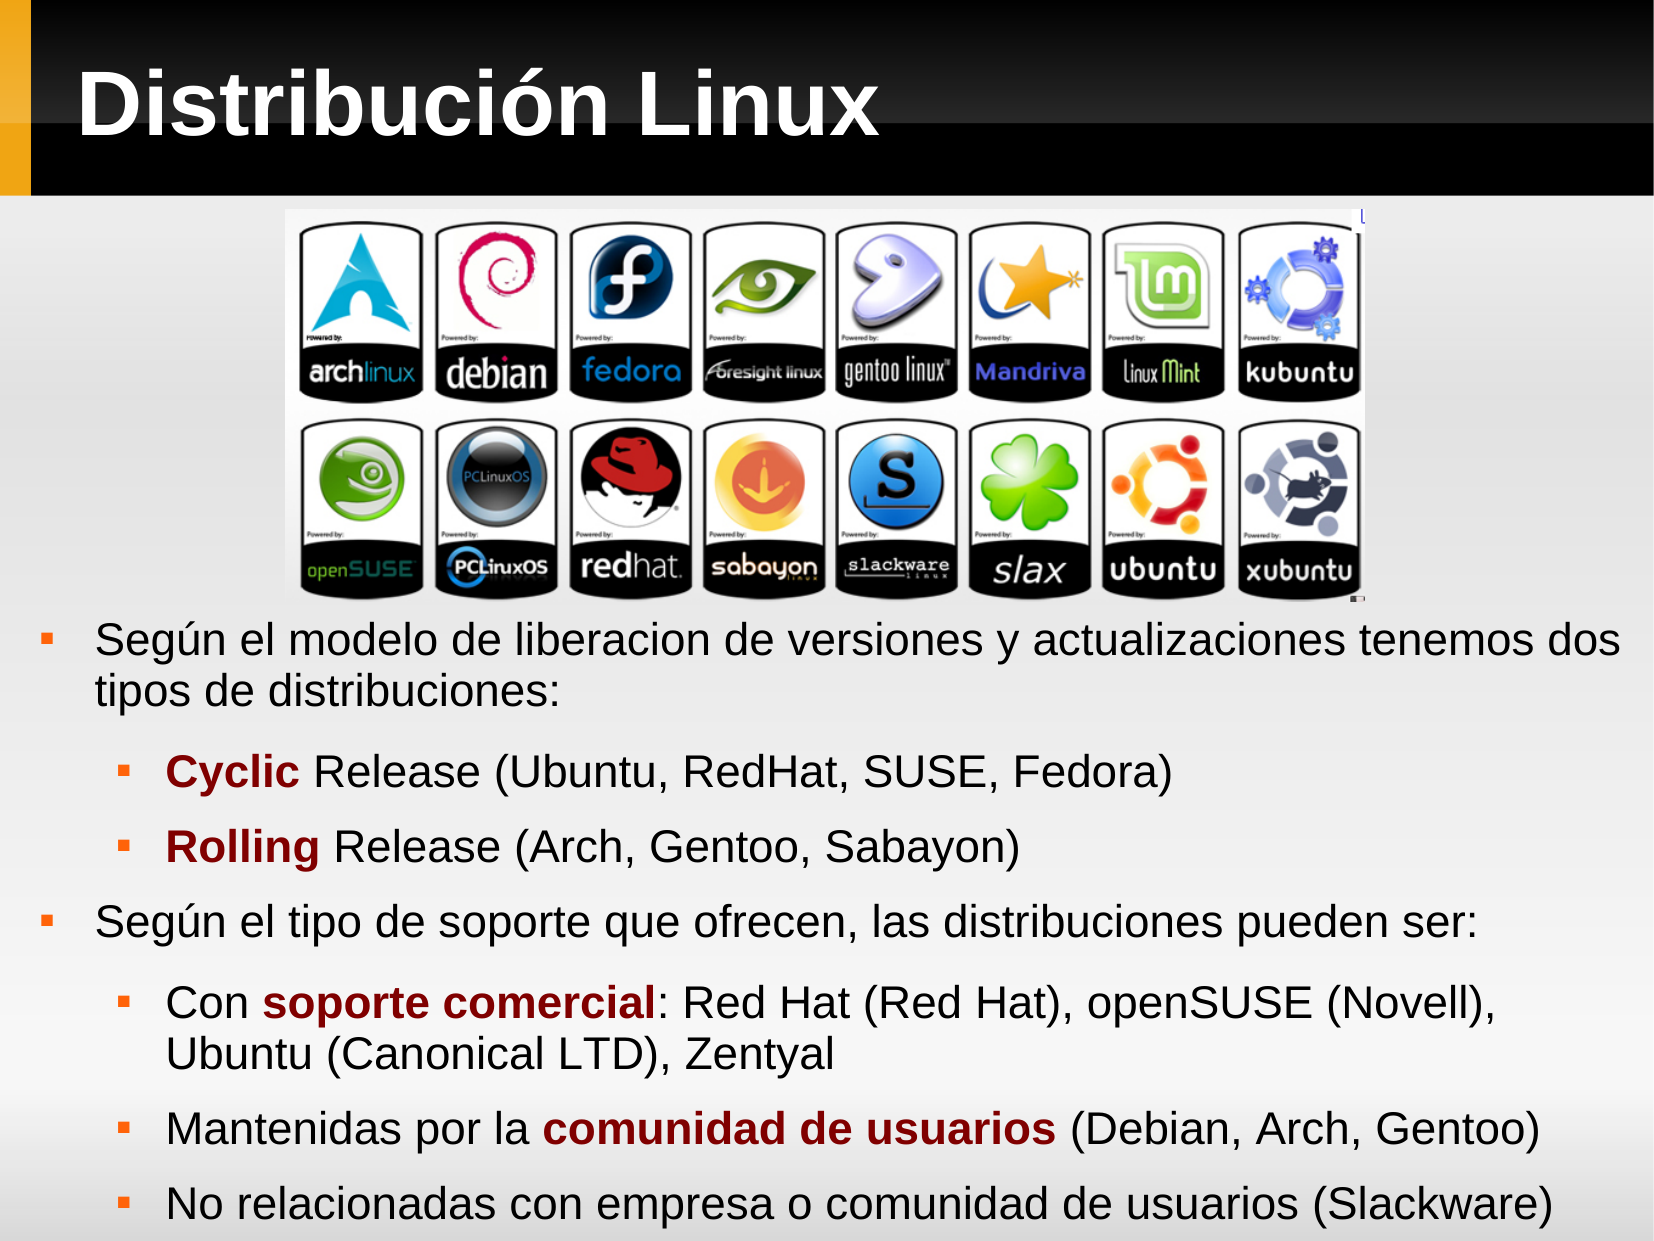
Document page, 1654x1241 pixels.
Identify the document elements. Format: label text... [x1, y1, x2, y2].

list Según el modelo de liberacion de versiones y actualizaciones tenemos dos tipos de distribuciones: Cyclic Release (Ubuntu, RedHat, SUSE, Fedora) Rolling Release (Arch, Gentoo, Sabayon) Según el tipo de soporte que ofrecen, las distribuciones pueden ser: Con soporte comercial: Red Hat (Red Hat), openSUSE (Novell), Ubuntu (Canonical LTD), Zentyal Mantenidas por la comunidad de usuarios (Debian, Arch, Gentoo) No relacionadas con empresa o comunidad de usuarios (Slackware) [23, 614, 1630, 1241]
picture [0, 0, 1654, 1241]
title Distribución Linux [76, 0, 1565, 208]
